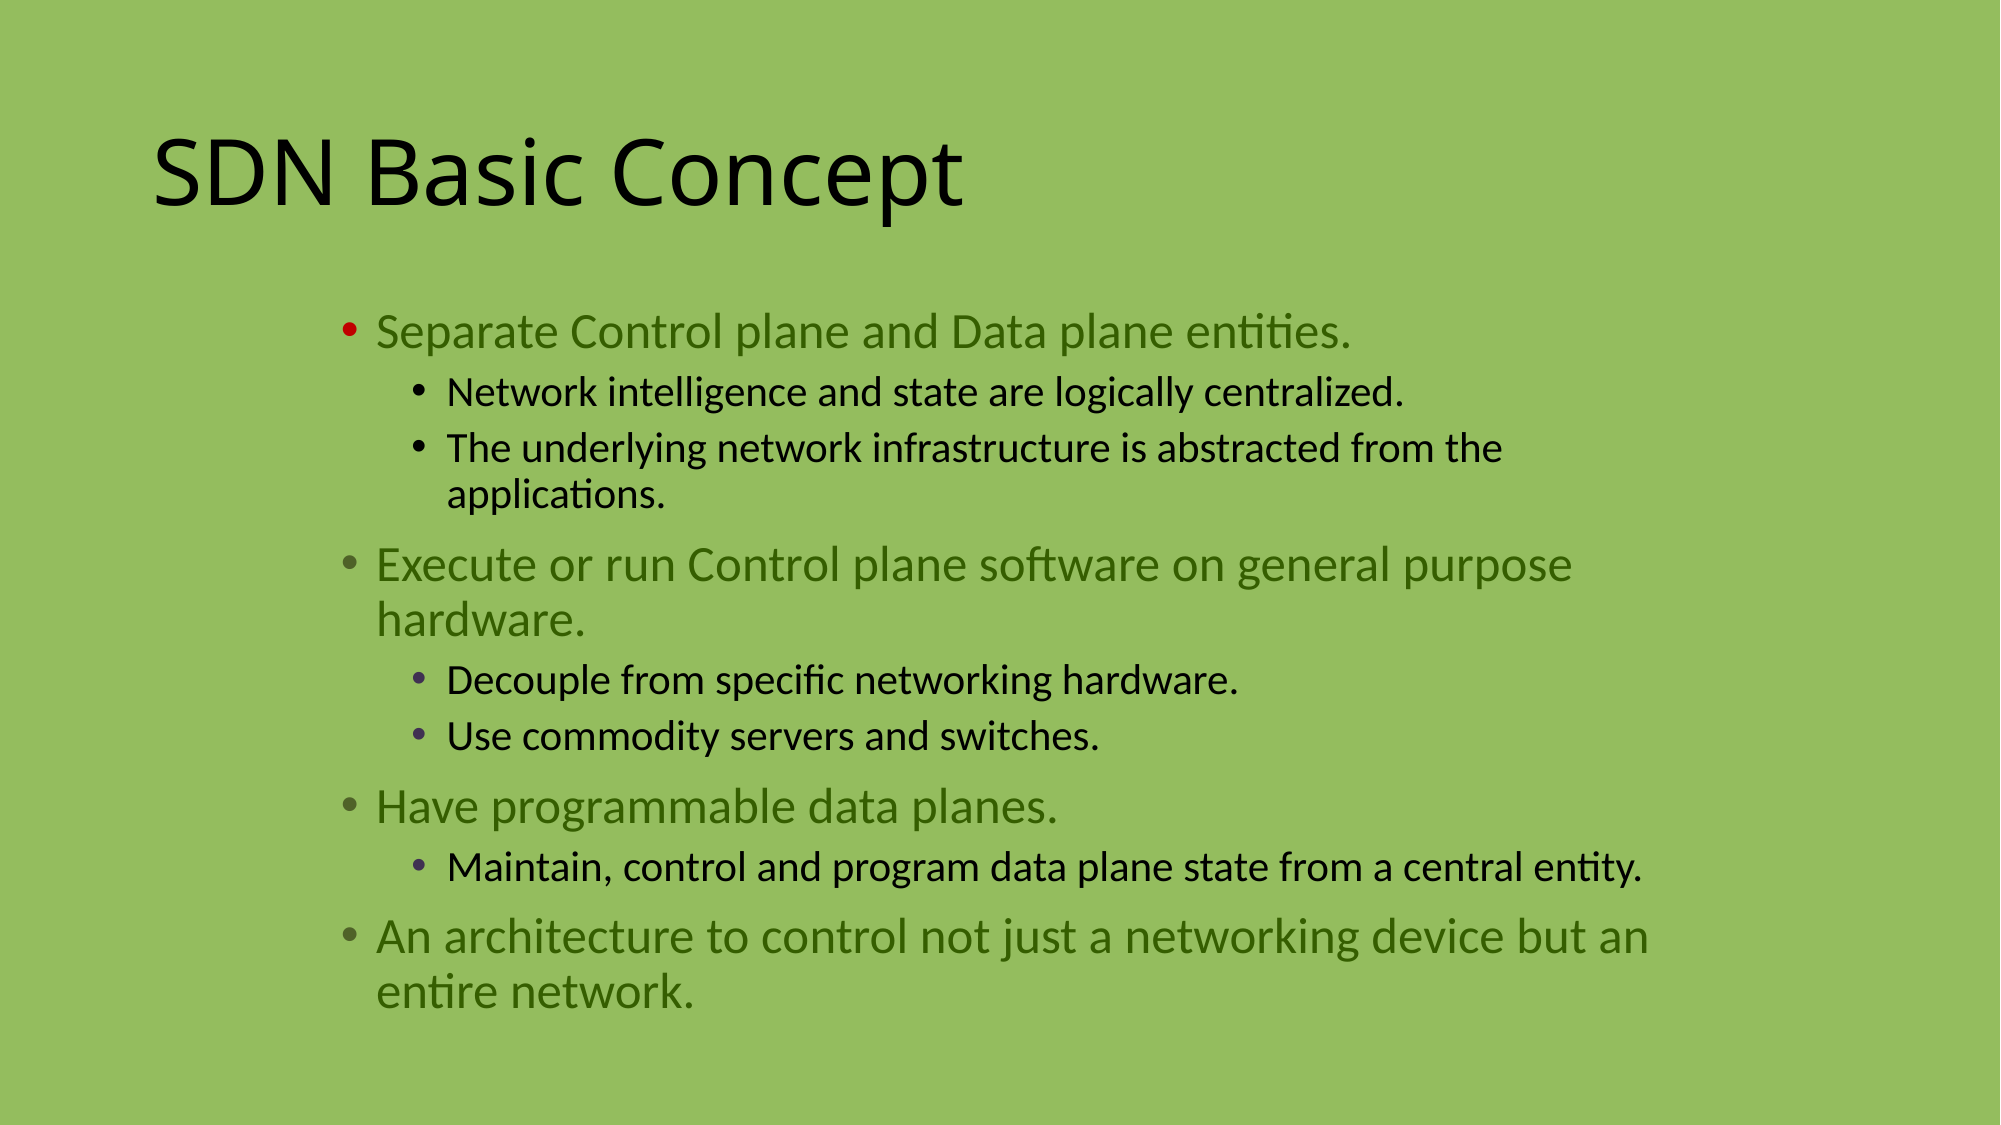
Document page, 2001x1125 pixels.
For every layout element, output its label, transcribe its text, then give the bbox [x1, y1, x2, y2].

title SDN Basic Concept [137, 59, 1863, 278]
list Separate Control plane and Data plane entities. Network intelligence and state are logically centralized. The underlying network infrastructure is abstracted from the applications. Execute or run Control plane software on general purpose hardware. Decouple from specific networking hardware. Use commodity servers and switches. Have programmable data planes. Maintain, control and program data plane state from a central entity. An architecture to control not just a networking device but an entire network. [325, 297, 1675, 1067]
